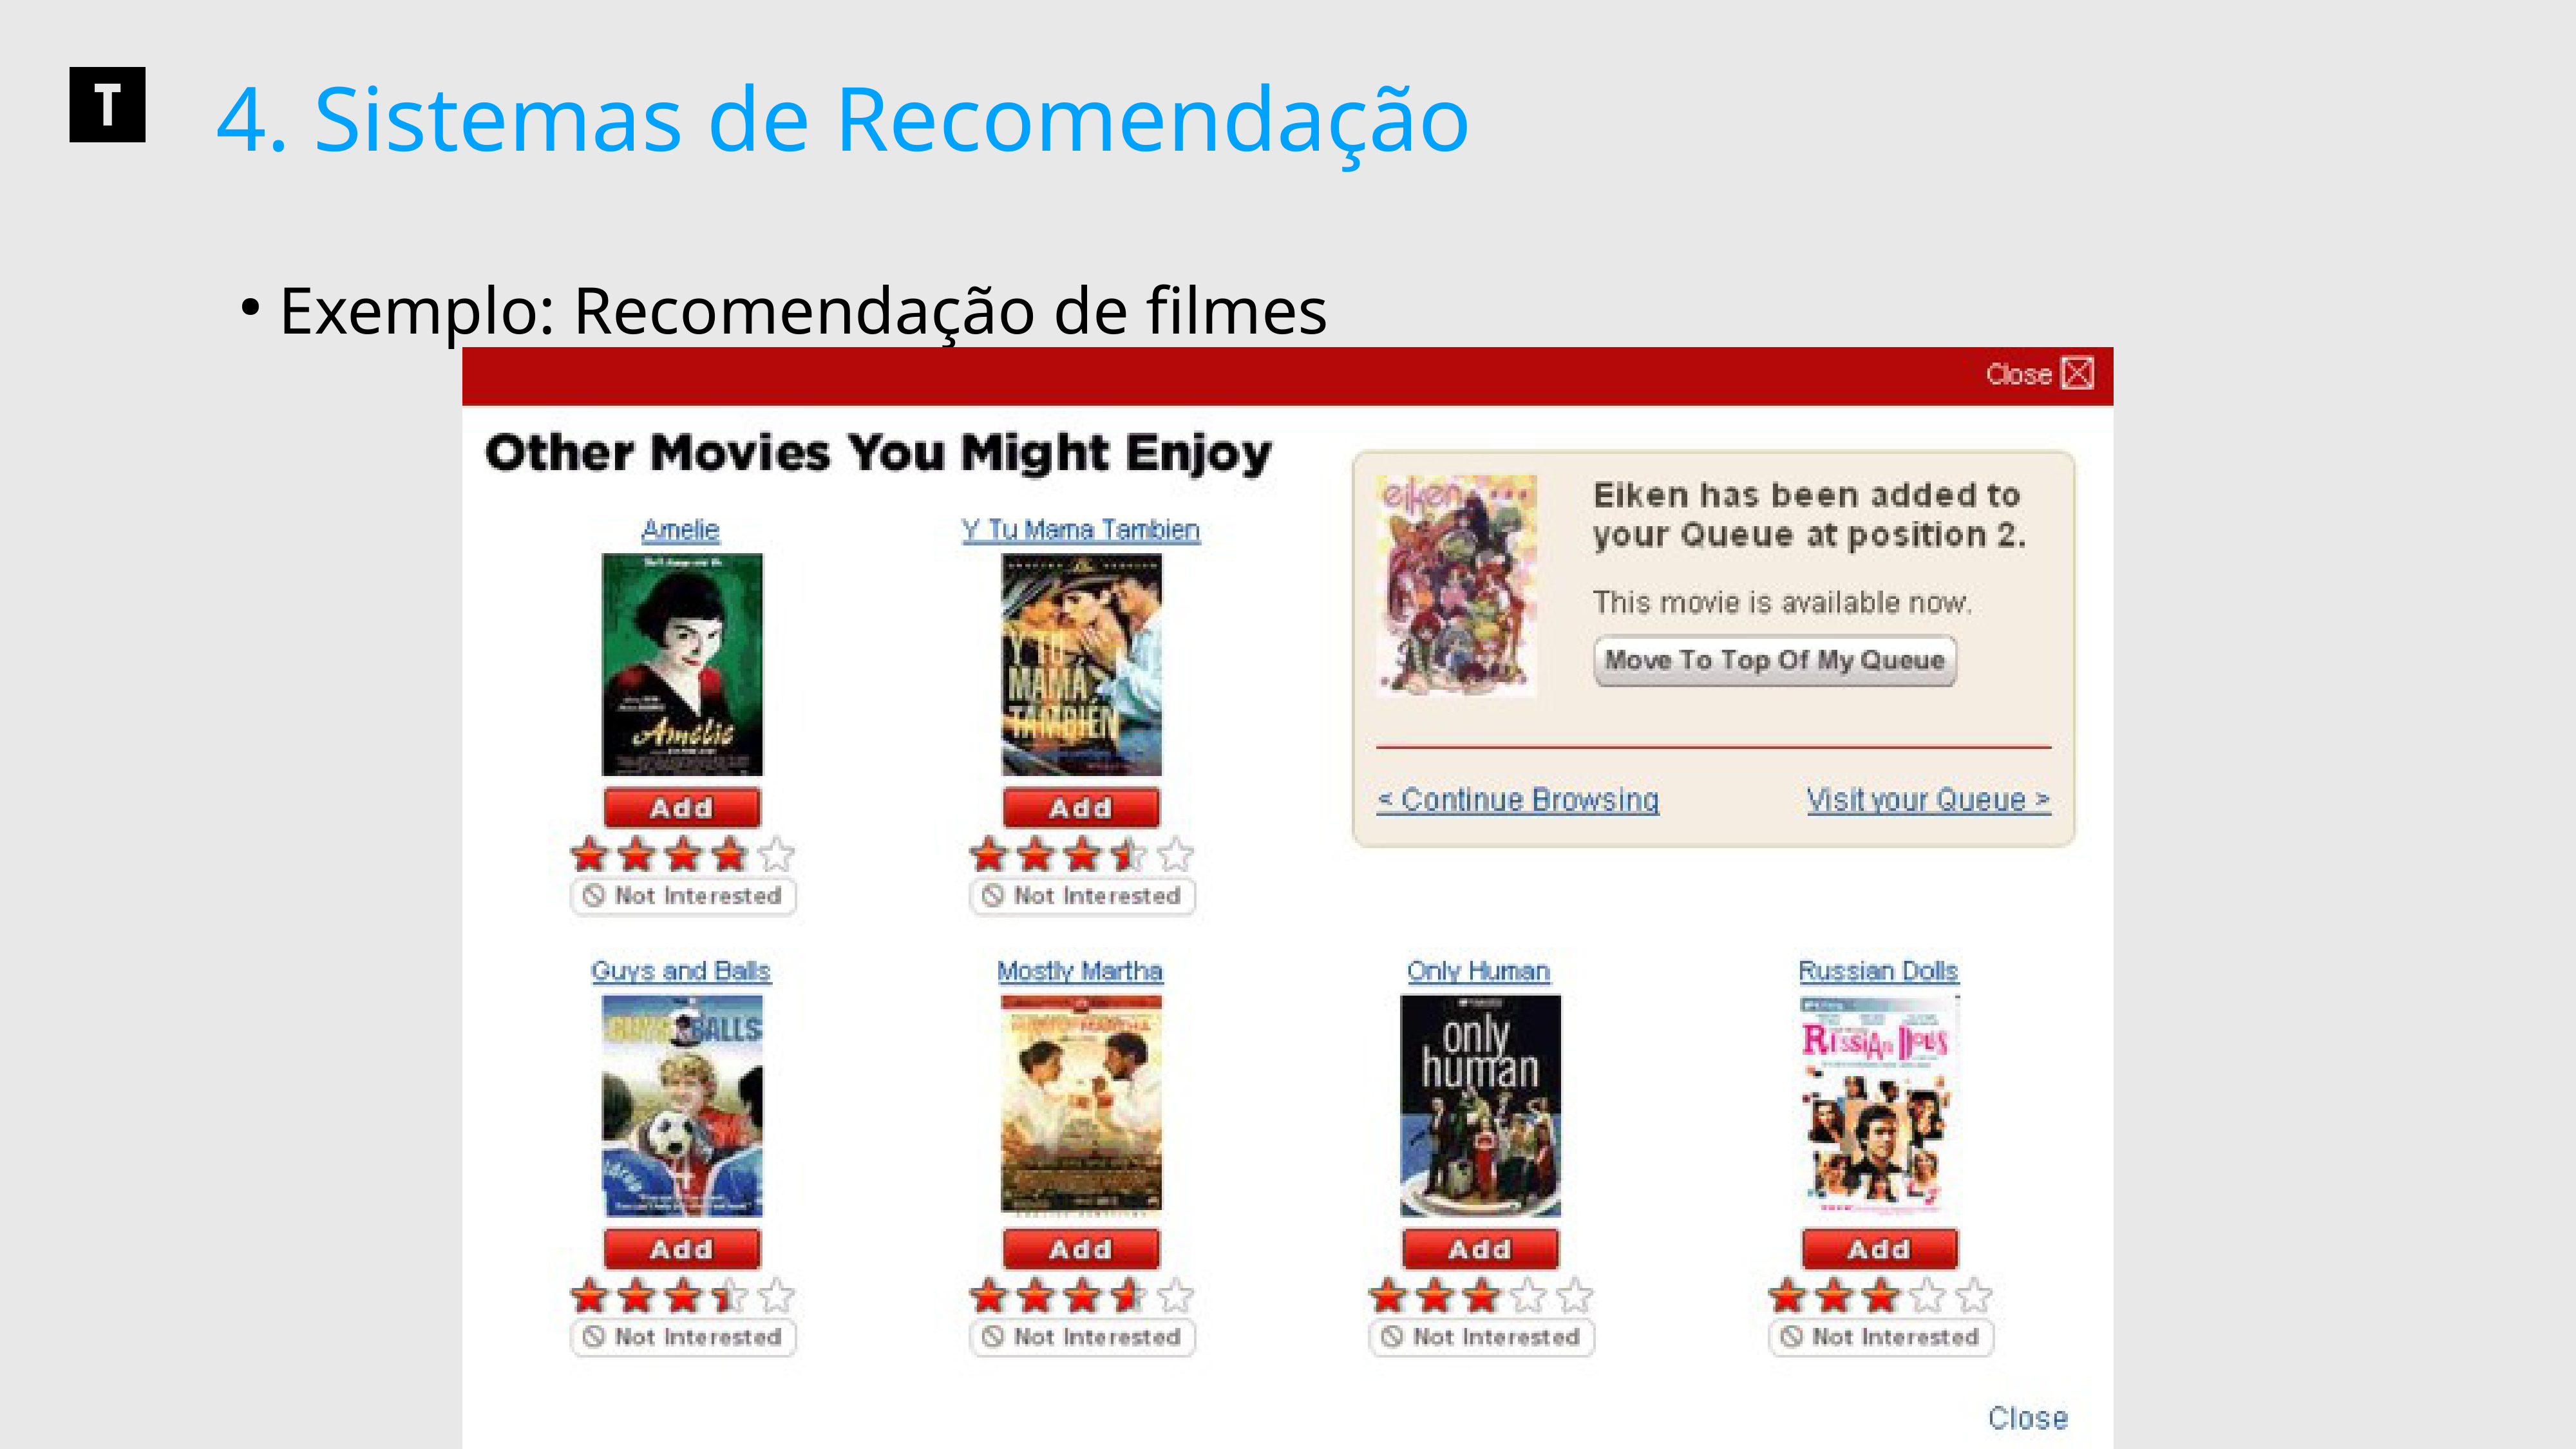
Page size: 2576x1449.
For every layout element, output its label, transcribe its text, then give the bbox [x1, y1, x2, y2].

picture [462, 347, 2114, 1449]
text_box Exemplo: Recomendação de filmes [211, 225, 2351, 430]
picture [70, 67, 146, 142]
text_box 4. Sistemas de Recomendação [211, 57, 2267, 175]
